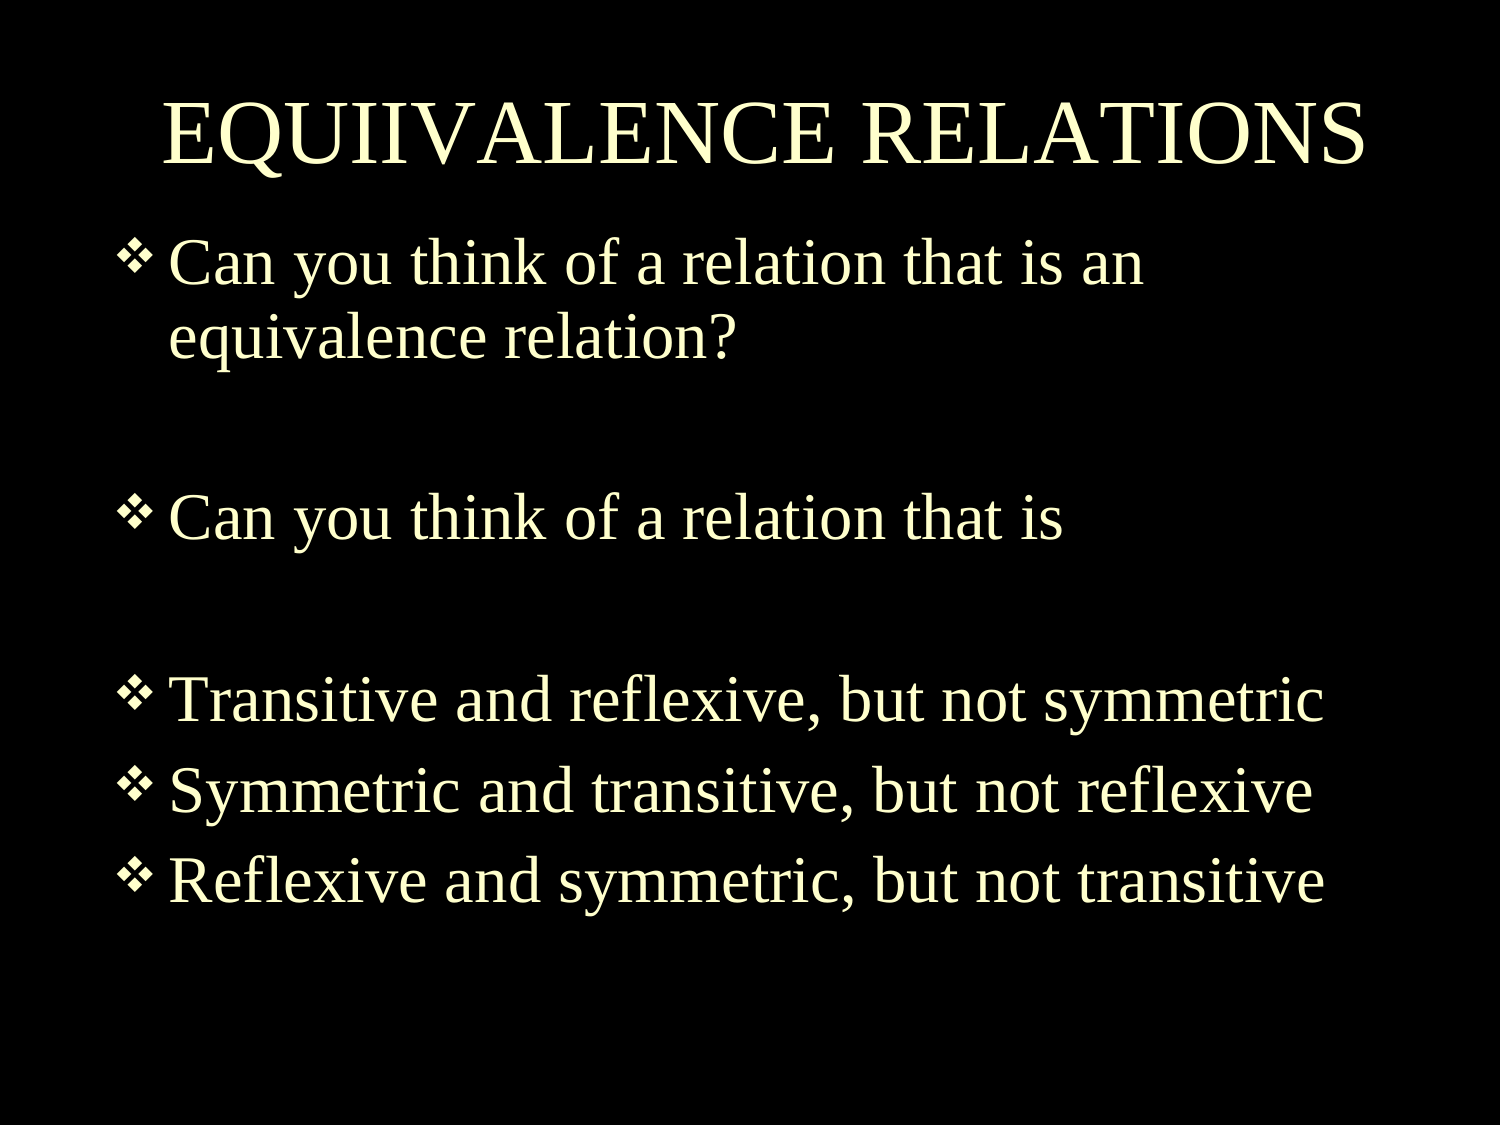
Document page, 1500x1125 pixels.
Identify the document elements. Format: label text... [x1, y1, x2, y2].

title EQUIIVALENCE RELATIONS [37, 37, 1496, 228]
list Can you think of a relation that is an equivalence relation? Can you think of a relation that is Transitive and reflexive, but not symmetric Symmetric and transitive, but not reflexive Reflexive and symmetric, but not transitive [112, 224, 1426, 953]
